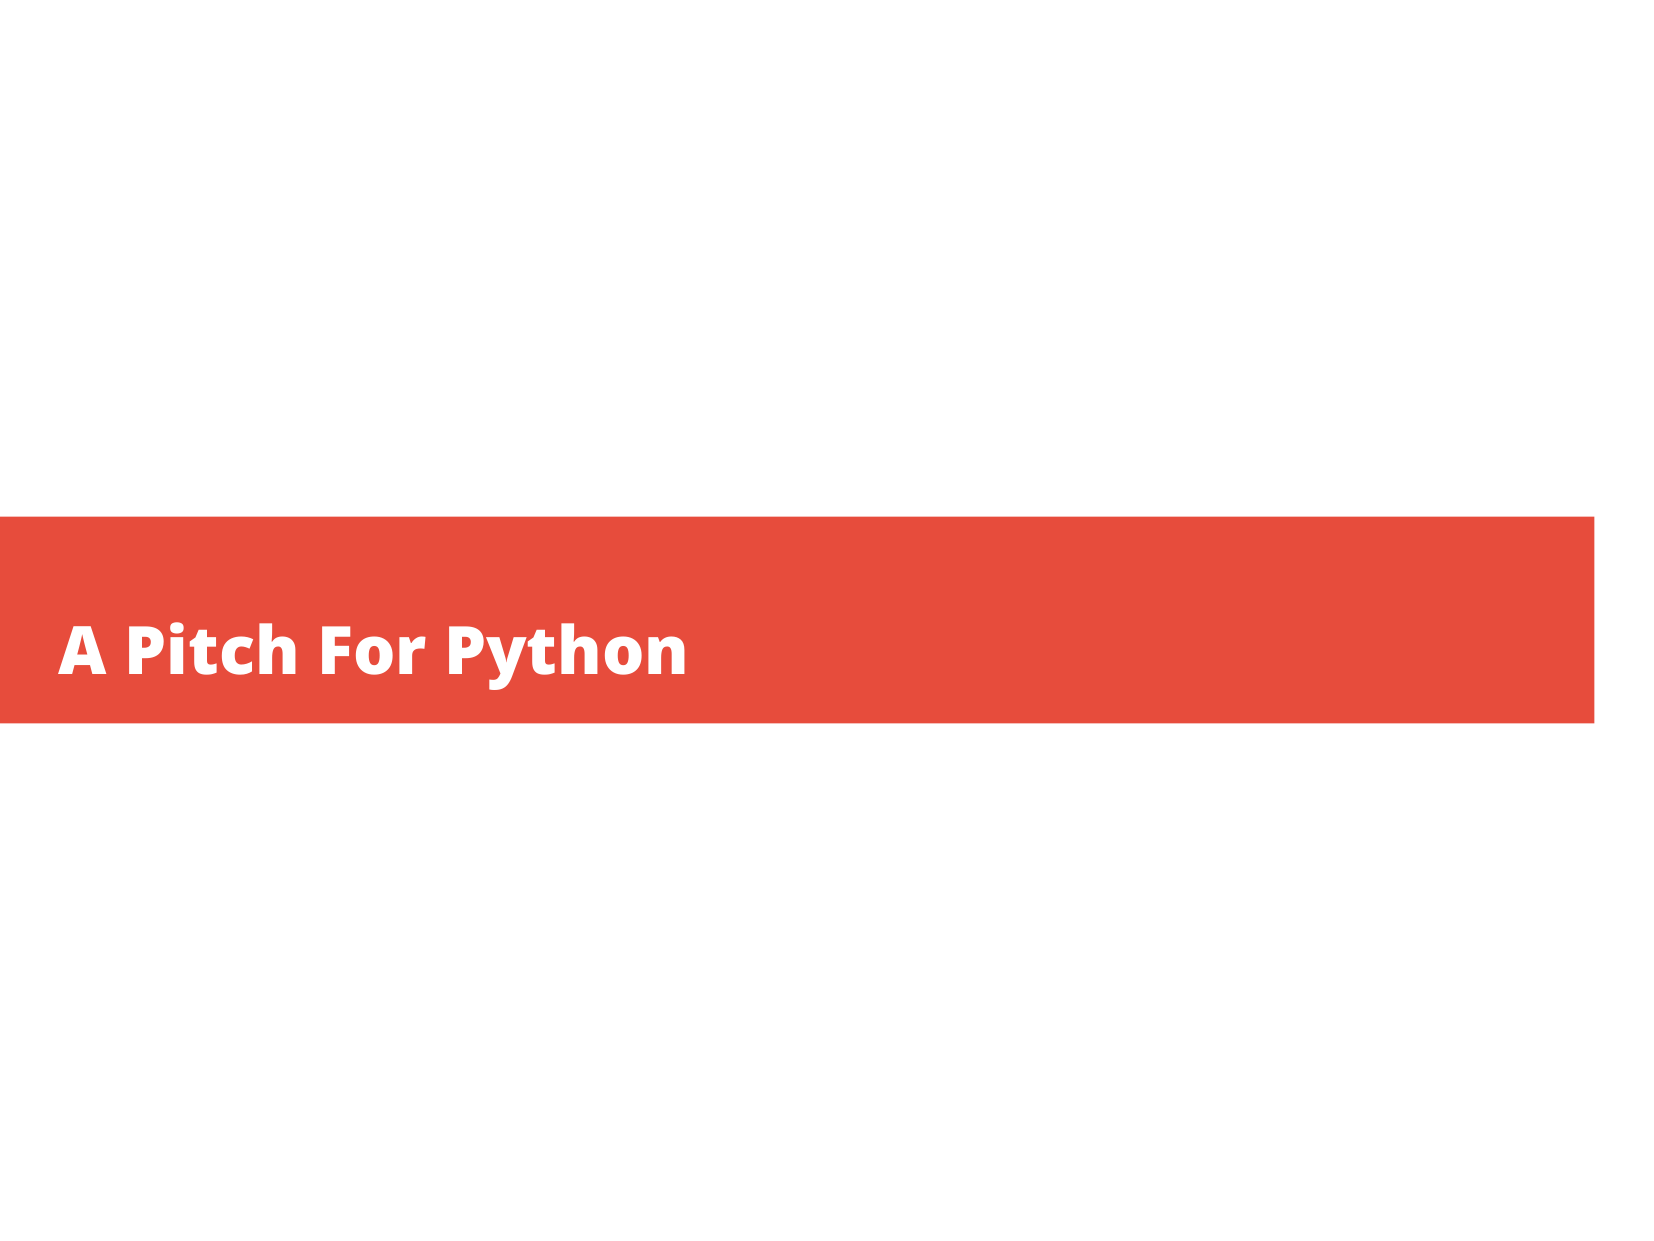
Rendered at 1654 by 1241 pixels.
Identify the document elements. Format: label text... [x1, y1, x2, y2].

title A Pitch For Python [59, 546, 1595, 694]
